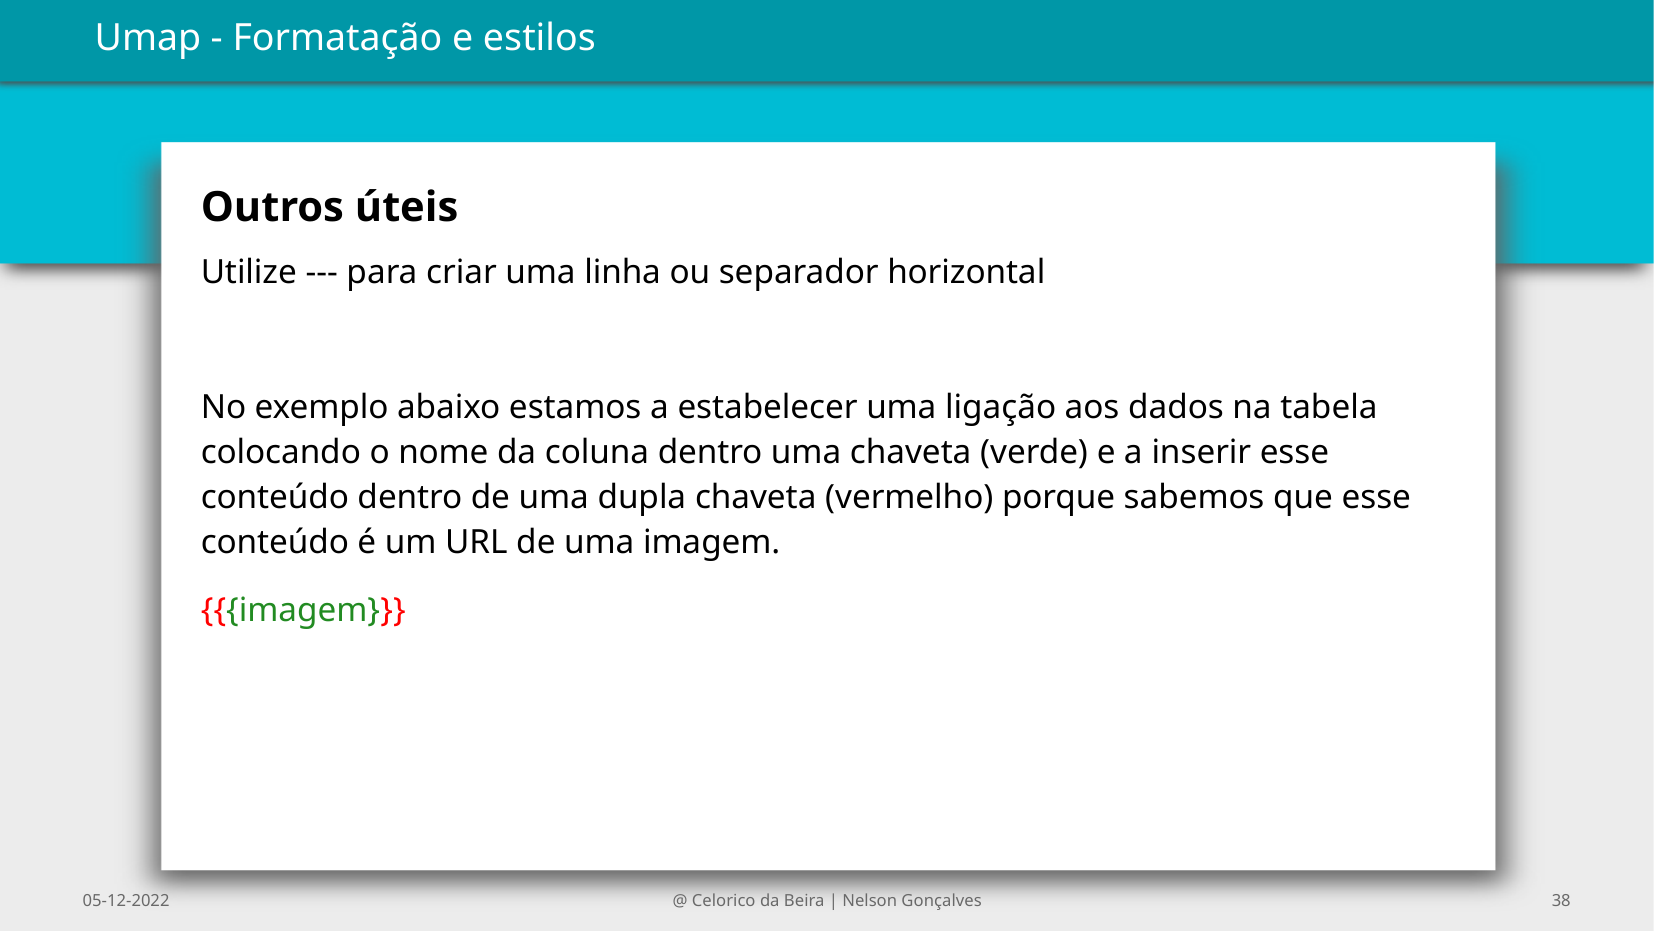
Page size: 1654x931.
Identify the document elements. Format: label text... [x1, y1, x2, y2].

list Utilize --- para criar uma linha ou separador horizontal No exemplo abaixo estamos a estabelecer uma ligação aos dados na tabela colocando o nome da coluna dentro uma chaveta (verde) e a inserir esse conteúdo dentro de uma dupla chaveta (vermelho) porque sabemos que esse conteúdo é um URL de uma imagem. {{{imagem}}} [200, 248, 1489, 827]
list Outros úteis [200, 177, 1453, 248]
picture [0, 0, 1654, 931]
title Umap - Formatação e estilos [94, 10, 1583, 63]
